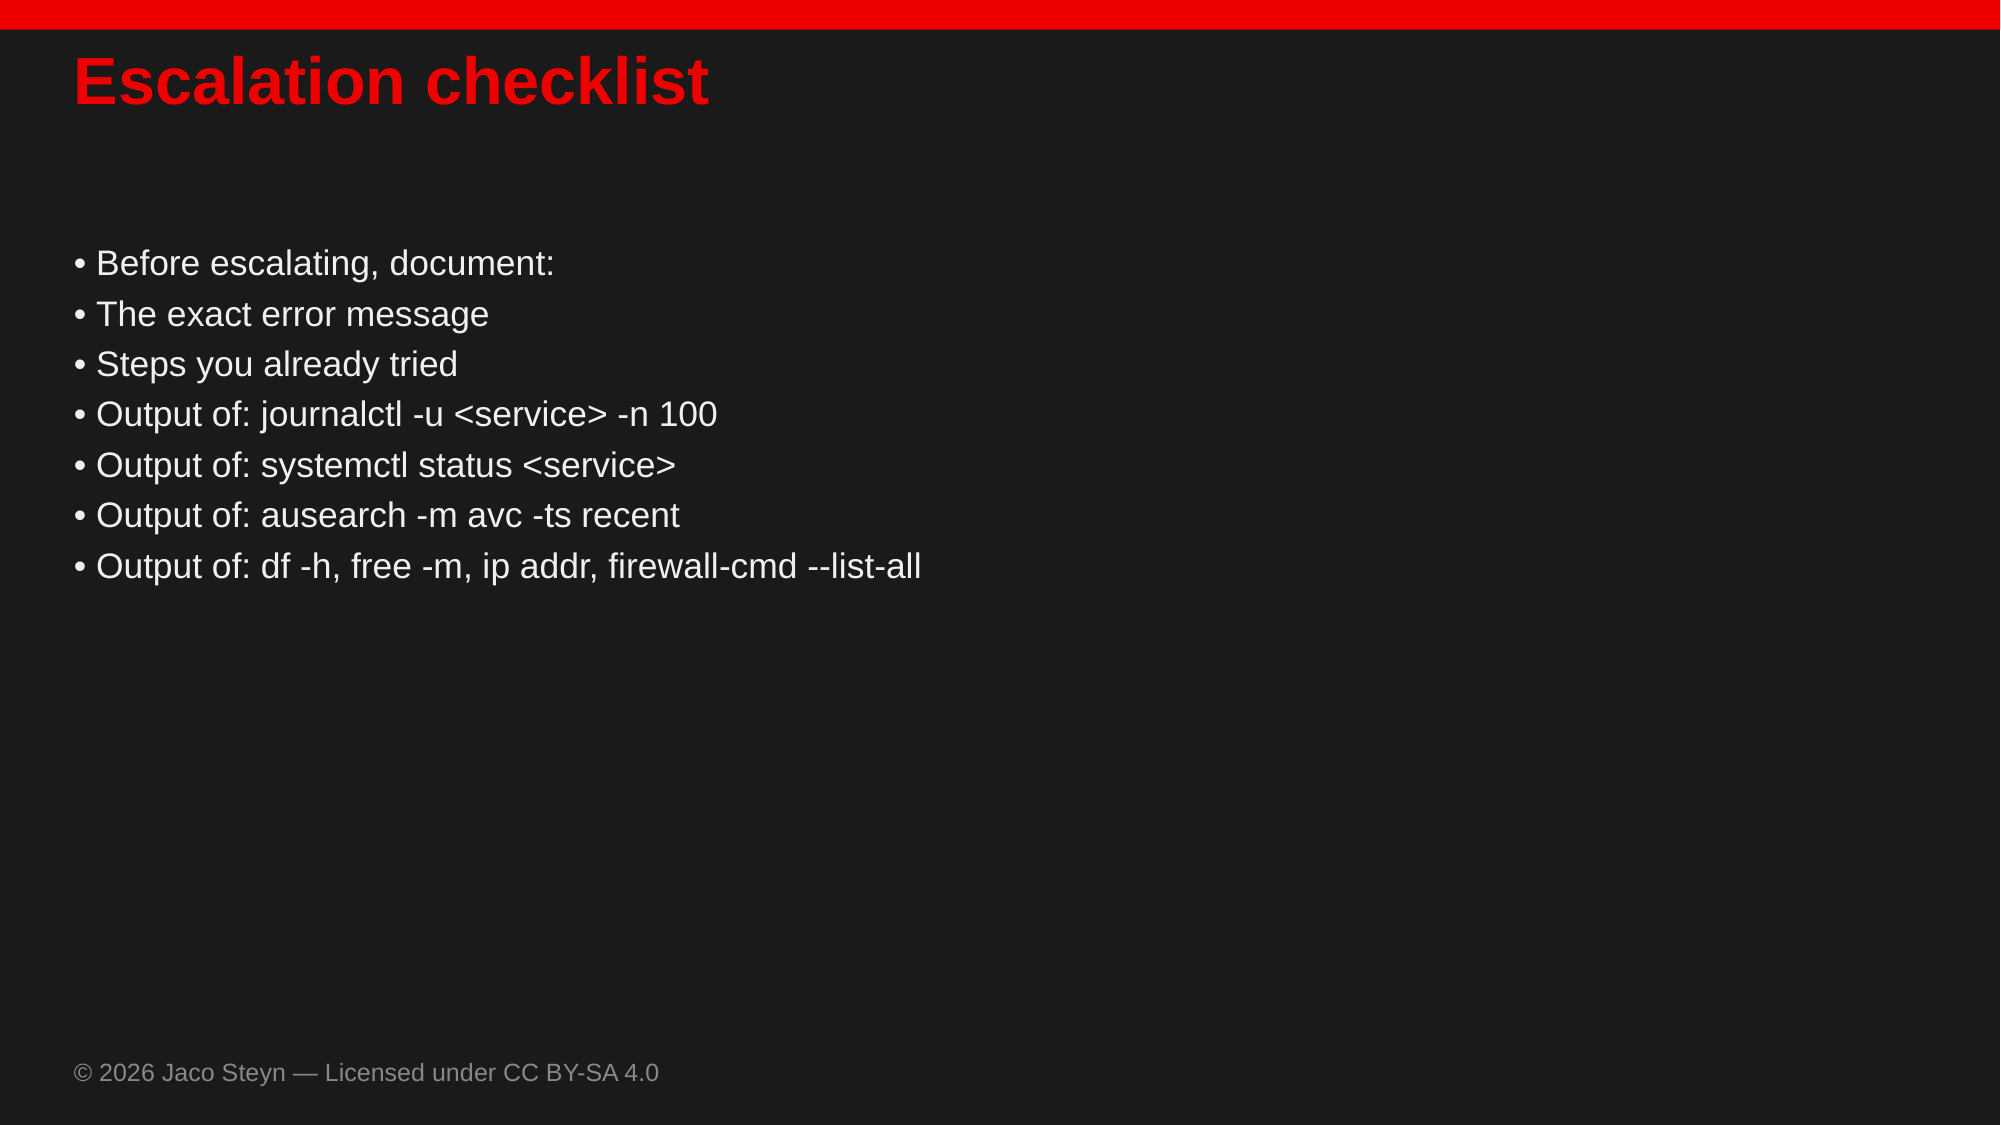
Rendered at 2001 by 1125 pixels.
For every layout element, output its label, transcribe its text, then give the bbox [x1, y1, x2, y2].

text_box [0, 0, 2001, 30]
text_box • Before escalating, document: • The exact error message • Steps you already tried • Output of: journalctl -u <service> -n 100 • Output of: systemctl status <service> • Output of: ausearch -m avc -ts recent • Output of: df -h, free -m, ip addr, firewall-cmd --list-all [59, 236, 1942, 1037]
text_box © 2026 Jaco Steyn — Licensed under CC BY-SA 4.0 [59, 1051, 1942, 1093]
text_box Escalation checklist [59, 36, 1942, 208]
